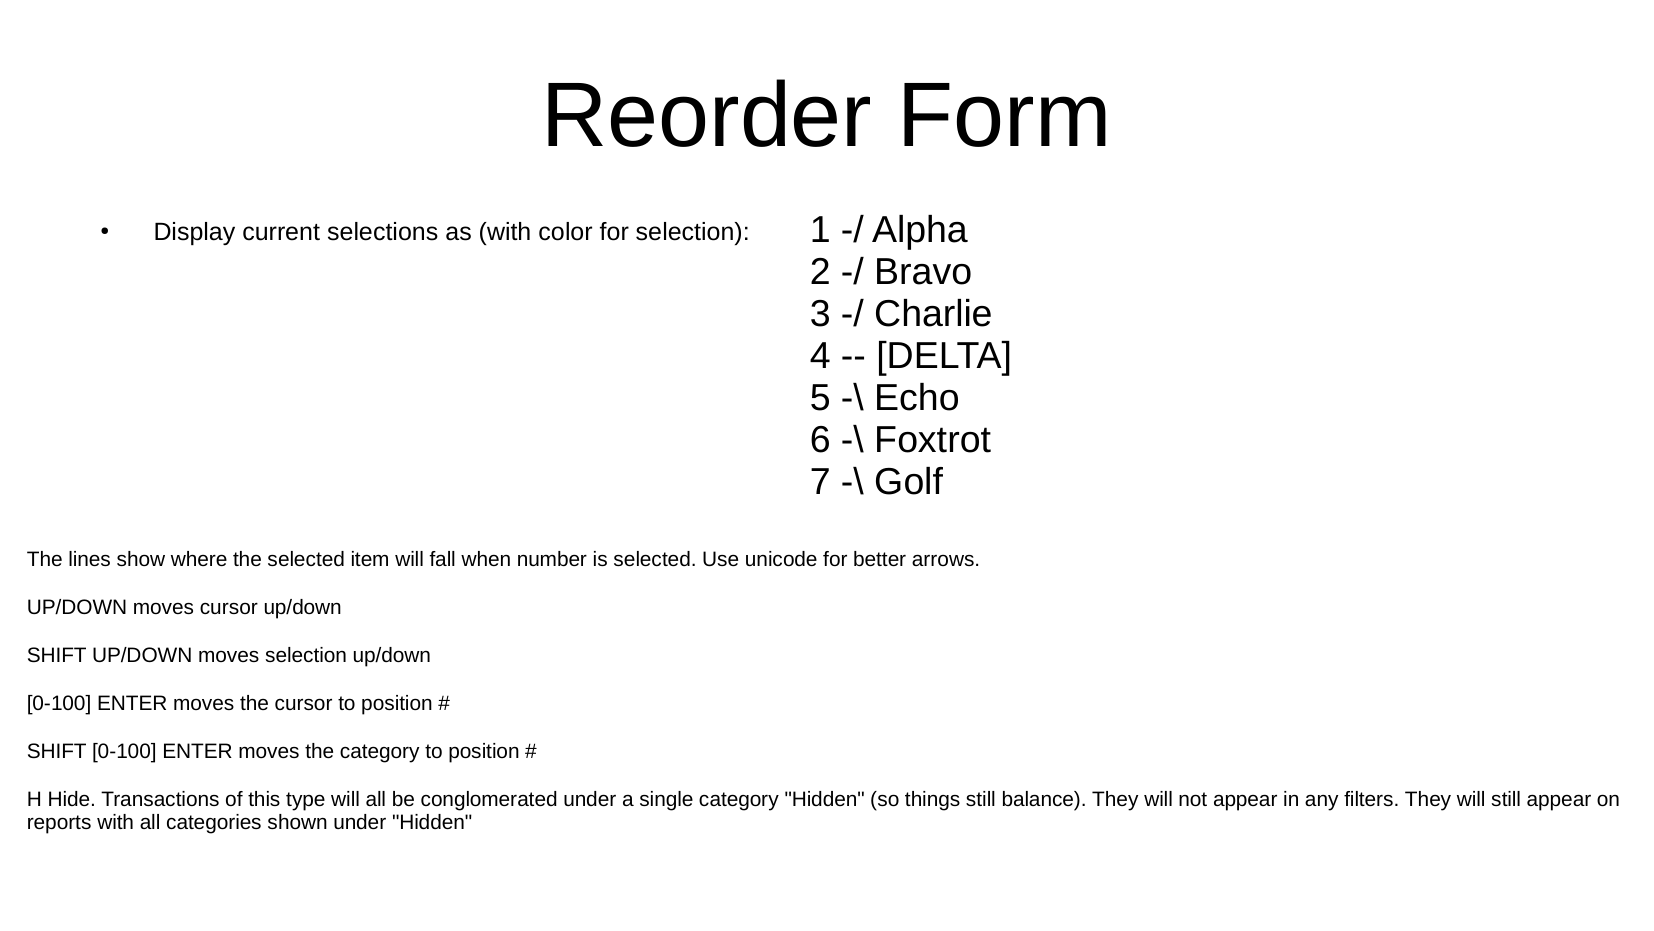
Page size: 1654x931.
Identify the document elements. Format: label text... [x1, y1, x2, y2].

text_box The lines show where the selected item will fall when number is selected. Use unicode for better arrows. UP/DOWN moves cursor up/down SHIFT UP/DOWN moves selection up/down [0-100] ENTER moves the cursor to position # SHIFT [0-100] ENTER moves the category to position # H Hide. Transactions of this type will all be conglomerated under a single category "Hidden" (so things still balance). They will not appear in any filters. They will still appear on reports with all categories shown under "Hidden" [12, 540, 1636, 890]
list Display current selections as (with color for selection): [82, 217, 1571, 540]
text_box 1 -/ Alpha 2 -/ Bravo 3 -/ Charlie 4 -- [DELTA] 5 -\ Echo 6 -\ Foxtrot 7 -\ Golf [795, 201, 1028, 511]
title Reorder Form [82, 37, 1571, 193]
